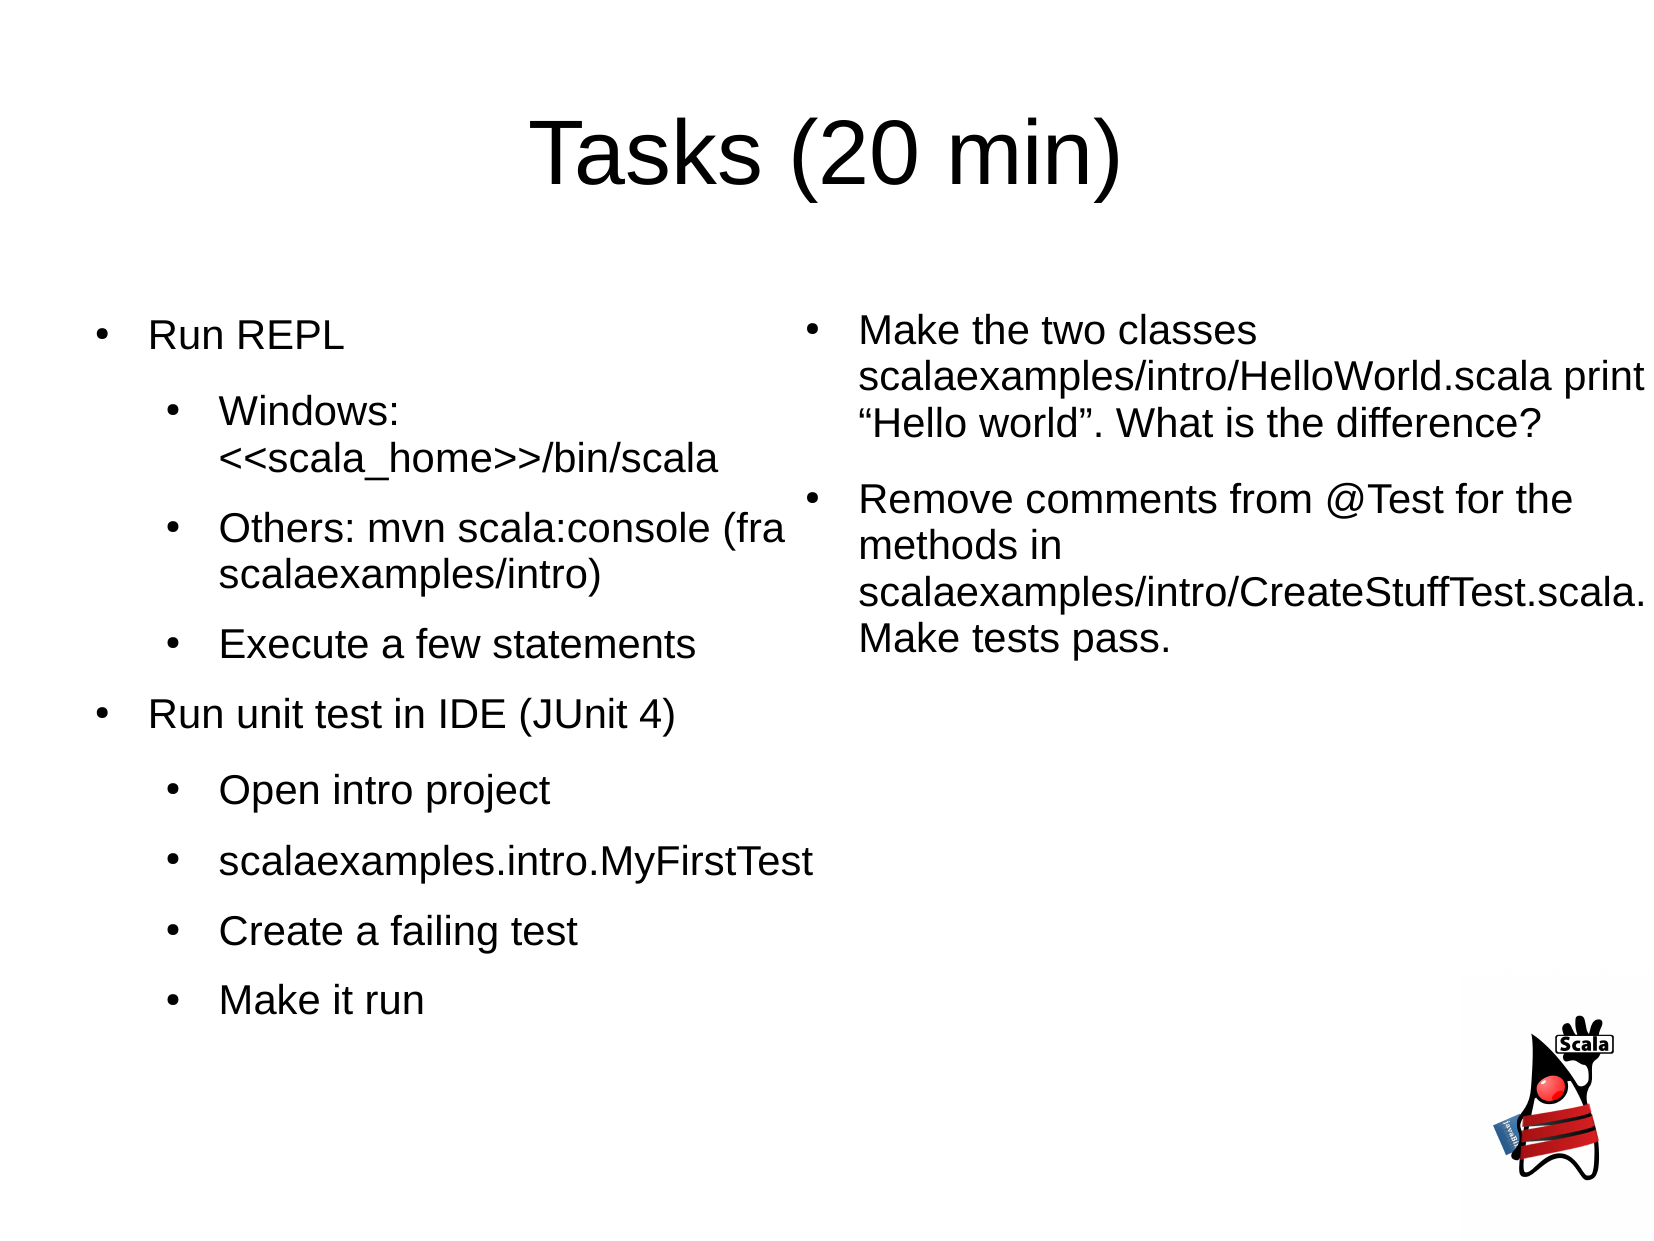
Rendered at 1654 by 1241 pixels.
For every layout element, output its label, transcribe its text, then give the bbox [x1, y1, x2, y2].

picture [1462, 969, 1654, 1241]
list Make the two classes scalaexamples/intro/HelloWorld.scala print “Hello world”. What is the difference? Remove comments from @Test for the methods in scalaexamples/intro/CreateStuffTest.scala. Make tests pass. [787, 306, 1651, 1126]
list Run REPL Windows: <<scala_home>>/bin/scala Others: mvn scala:console (fra scalaexamples/intro) Execute a few statements Run unit test in IDE (JUnit 4) Open intro project scalaexamples.intro.MyFirstTest Create a failing test Make it run [77, 311, 828, 1131]
title Tasks (20 min) [82, 49, 1571, 257]
